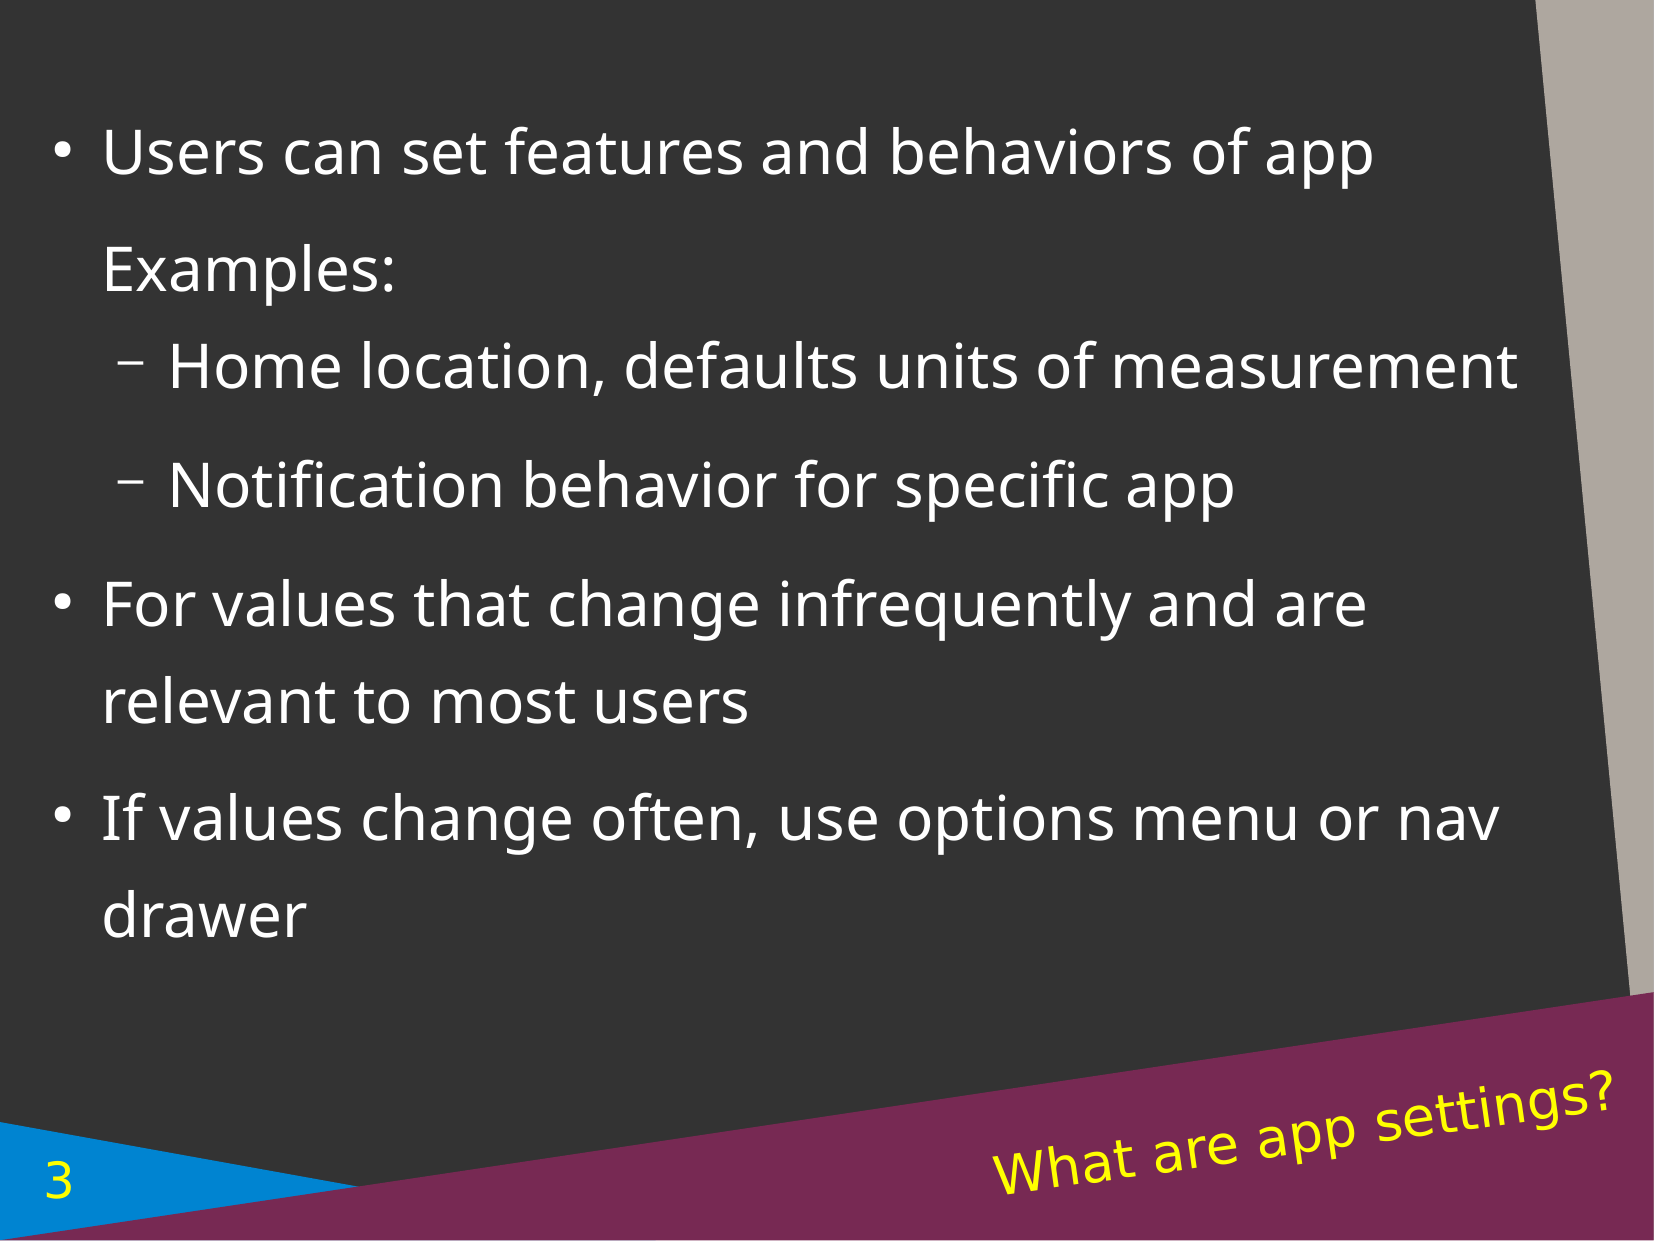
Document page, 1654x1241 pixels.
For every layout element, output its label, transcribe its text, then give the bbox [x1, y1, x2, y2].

list Users can set features and behaviors of app Examples: Home location, defaults units of measurement Notification behavior for specific app For values that change infrequently and are relevant to most users If values change often, use options menu or nav drawer [35, 59, 1524, 993]
title What are app settings? [956, 995, 1654, 1241]
